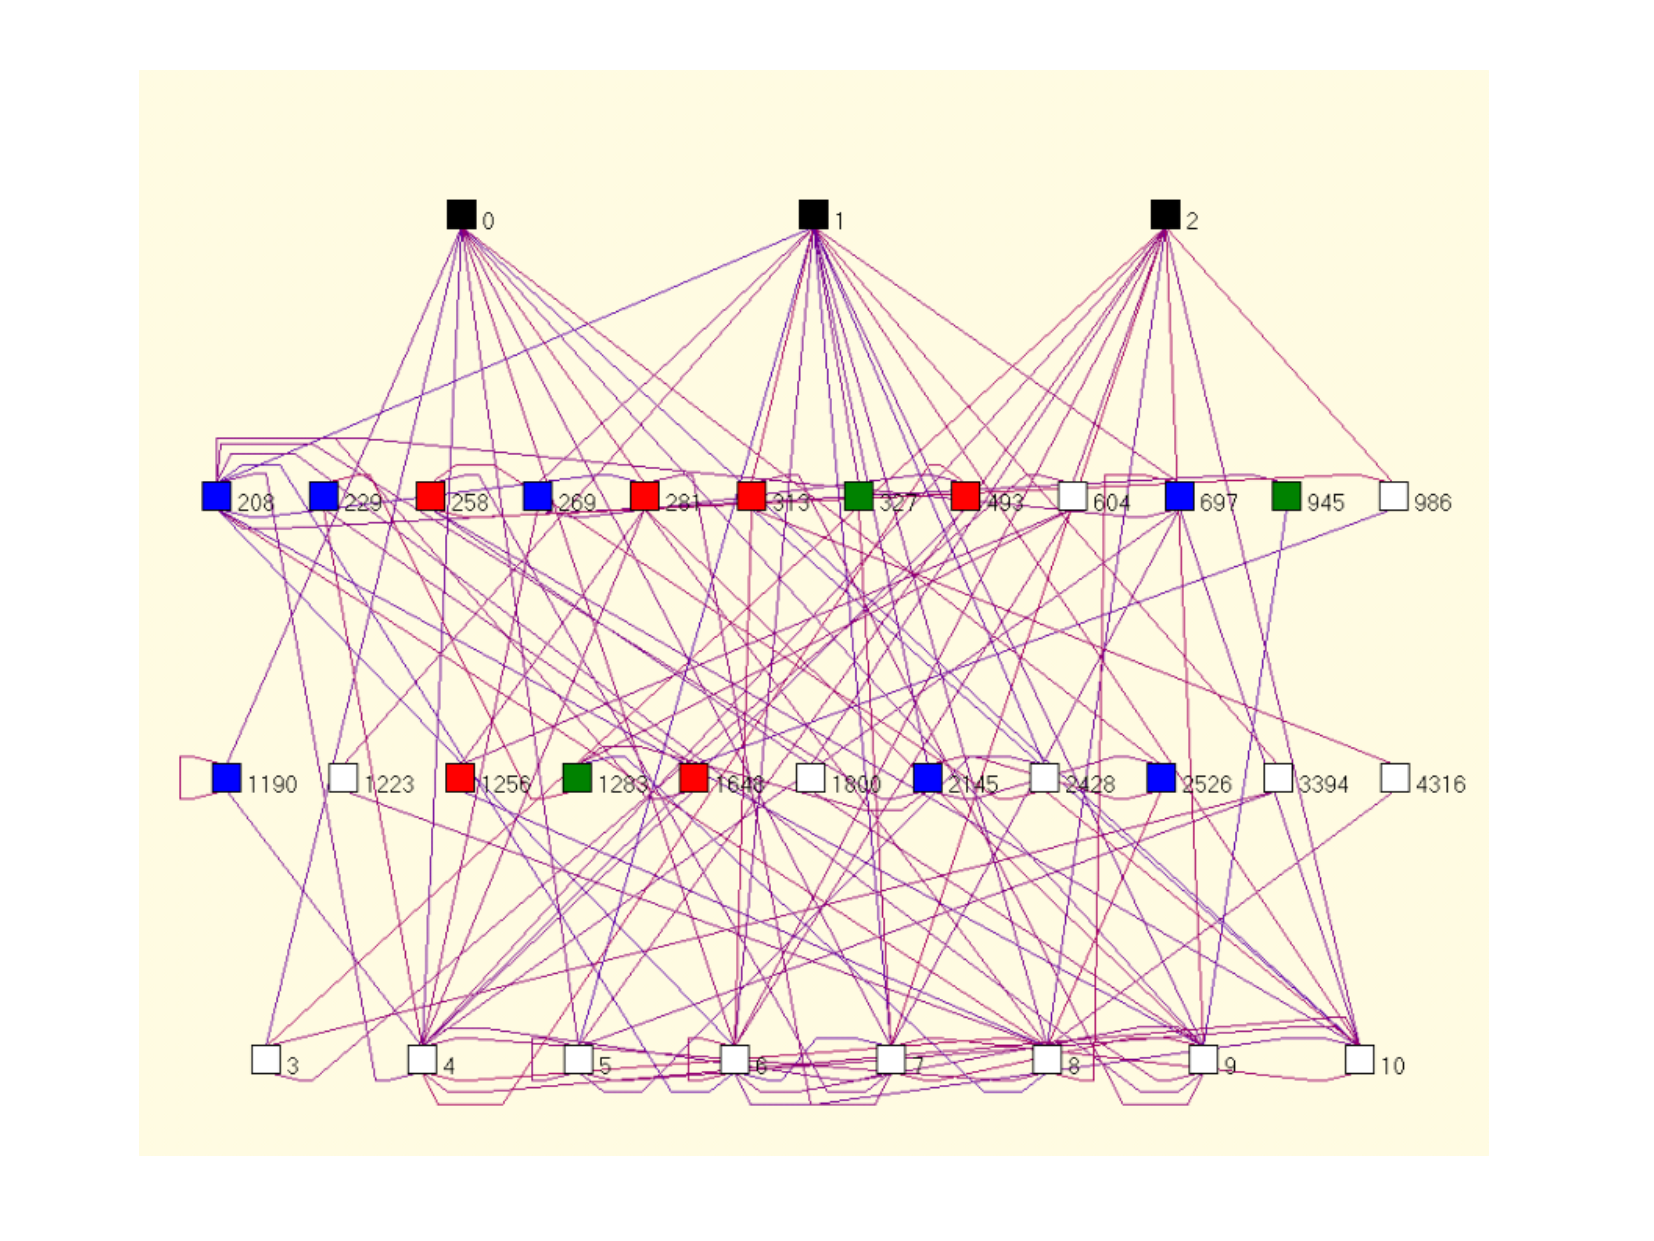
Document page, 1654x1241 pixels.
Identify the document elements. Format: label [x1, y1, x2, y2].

picture [139, 70, 1489, 1156]
